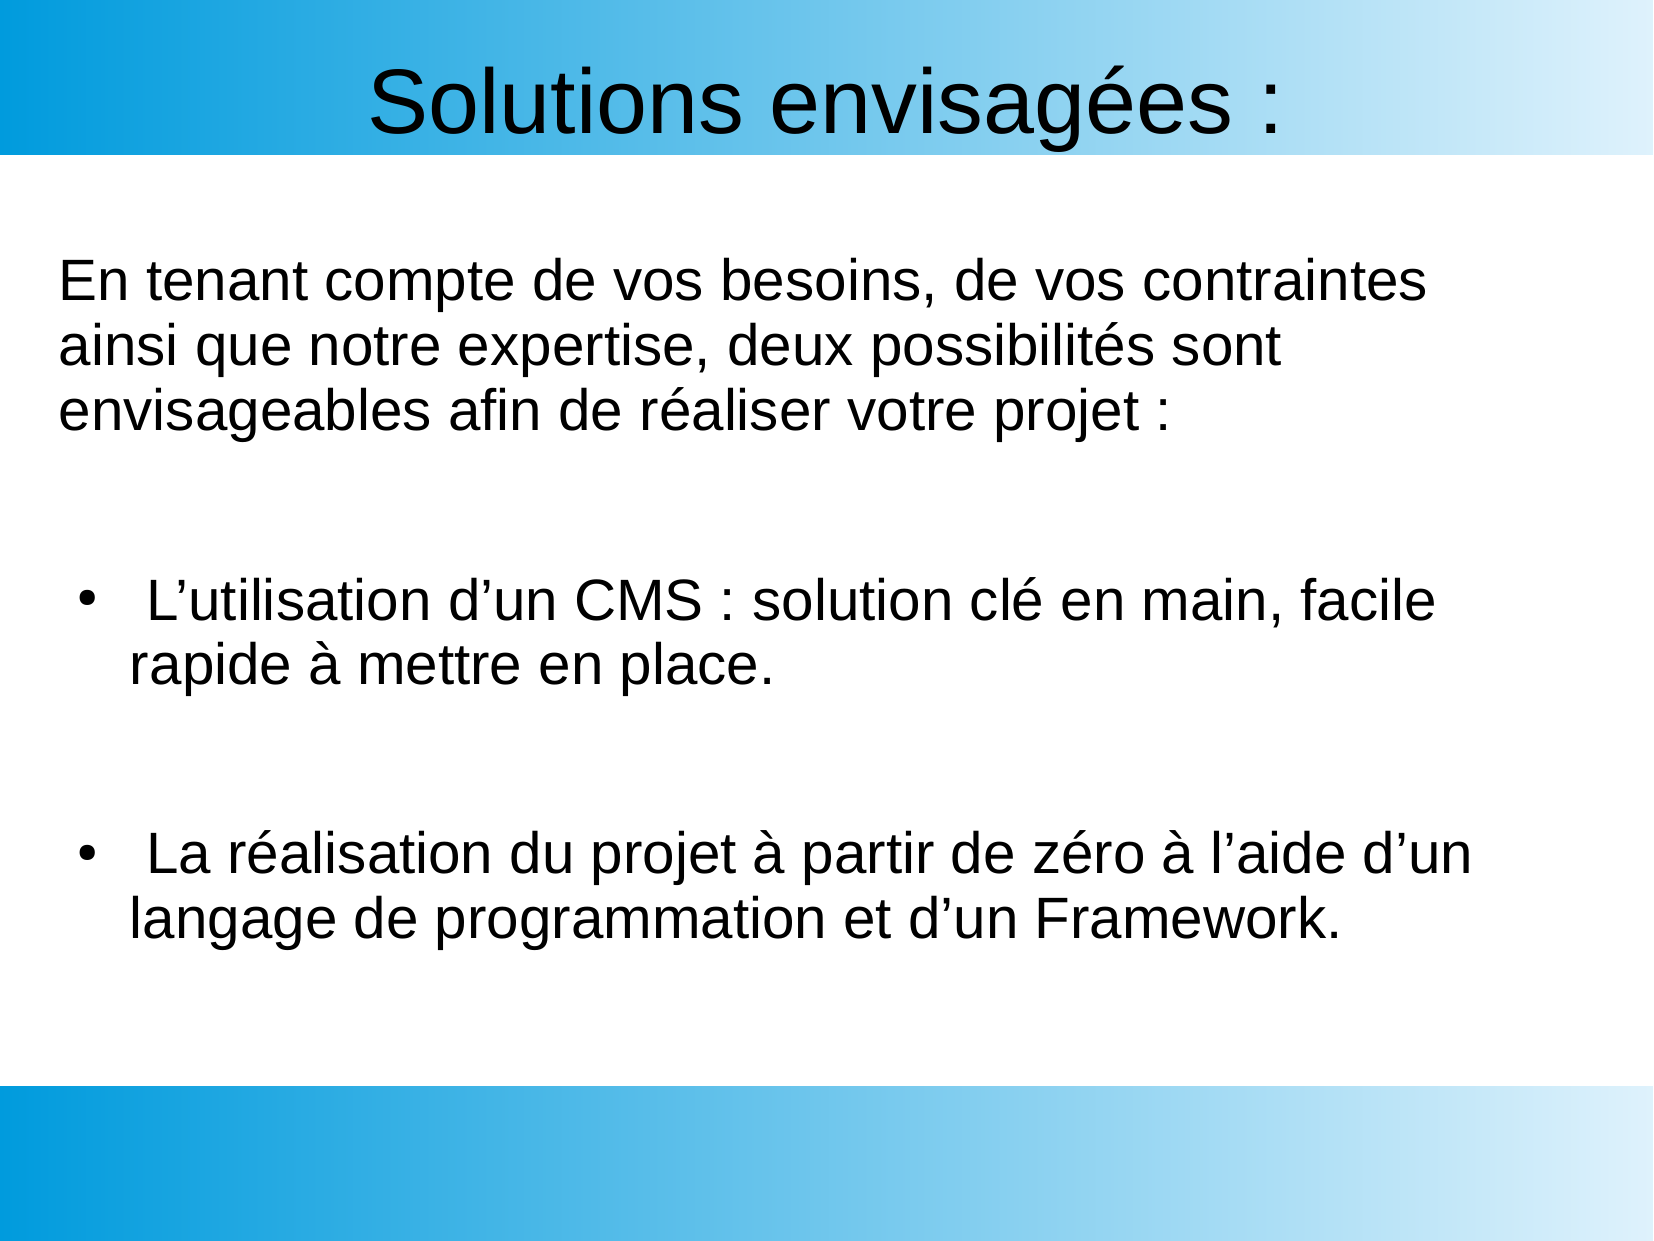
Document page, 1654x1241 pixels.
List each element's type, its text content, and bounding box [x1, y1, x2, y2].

title Solutions envisagées : [82, 49, 1571, 155]
list En tenant compte de vos besoins, de vos contraintes ainsi que notre expertise, deux possibilités sont envisageables afin de réaliser votre projet : L’utilisation d’un CMS : solution clé en main, facile rapide à mettre en place. La réalisation du projet à partir de zéro à l’aide d’un langage de programmation et d’un Framework. [59, 248, 1548, 1211]
